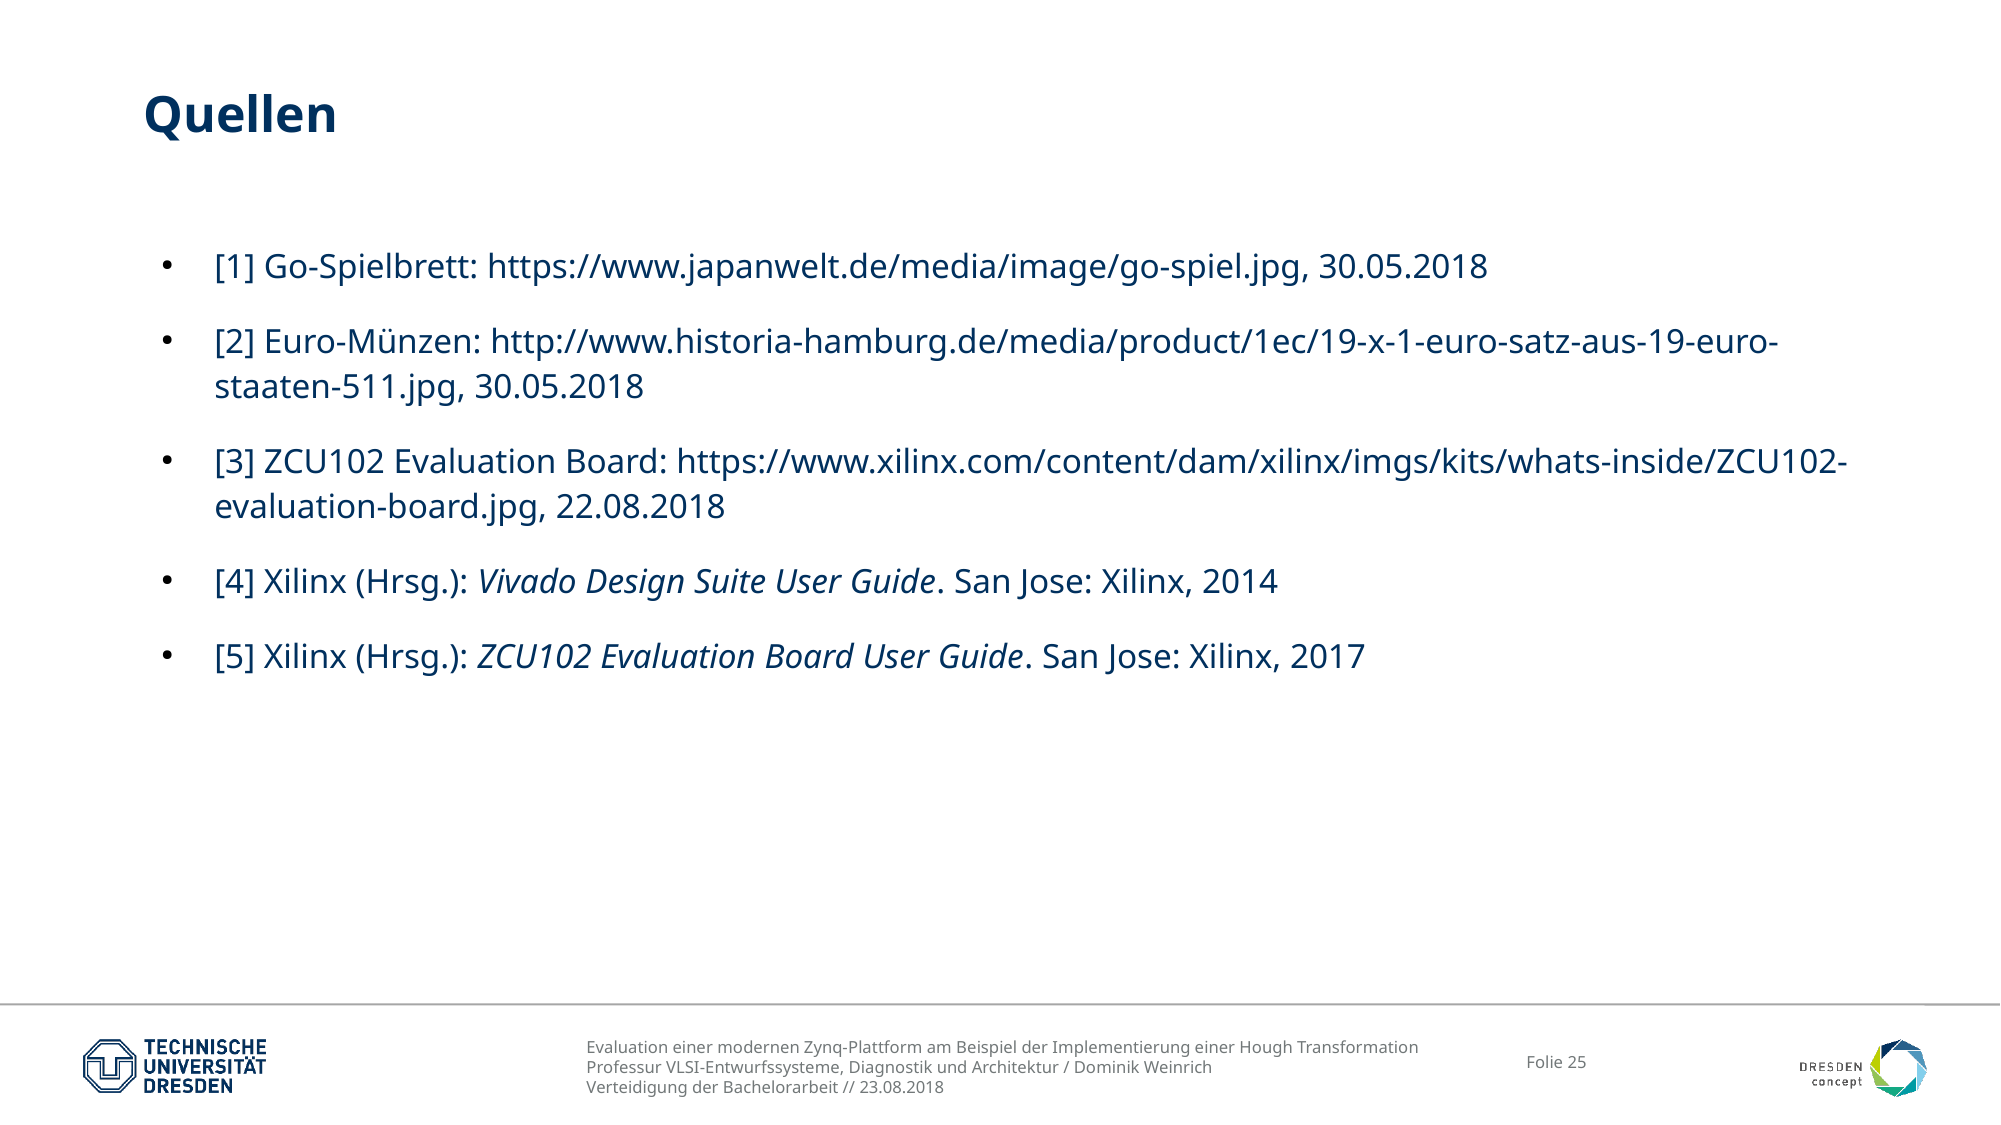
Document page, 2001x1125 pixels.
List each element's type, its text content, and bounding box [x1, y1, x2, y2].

picture [83, 1039, 266, 1093]
title Quellen [143, 56, 1880, 169]
list [1] Go-Spielbrett: https://www.japanwelt.de/media/image/go-spiel.jpg, 30.05.2018 [2] Euro-Münzen: http://www.historia-hamburg.de/media/product/1ec/19-x-1-euro-satz-aus-19-euro-staaten-511.jpg, 30.05.2018 [3] ZCU102 Evaluation Board: https://www.xilinx.com/content/dam/xilinx/imgs/kits/whats-inside/ZCU102-evaluation-board.jpg, 22.08.2018 [4] Xilinx (Hrsg.): Vivado Design Suite User Guide. San Jose: Xilinx, 2014 [5] Xilinx (Hrsg.): ZCU102 Evaluation Board User Guide. San Jose: Xilinx, 2017 [143, 243, 1880, 957]
picture [1800, 1039, 1927, 1097]
